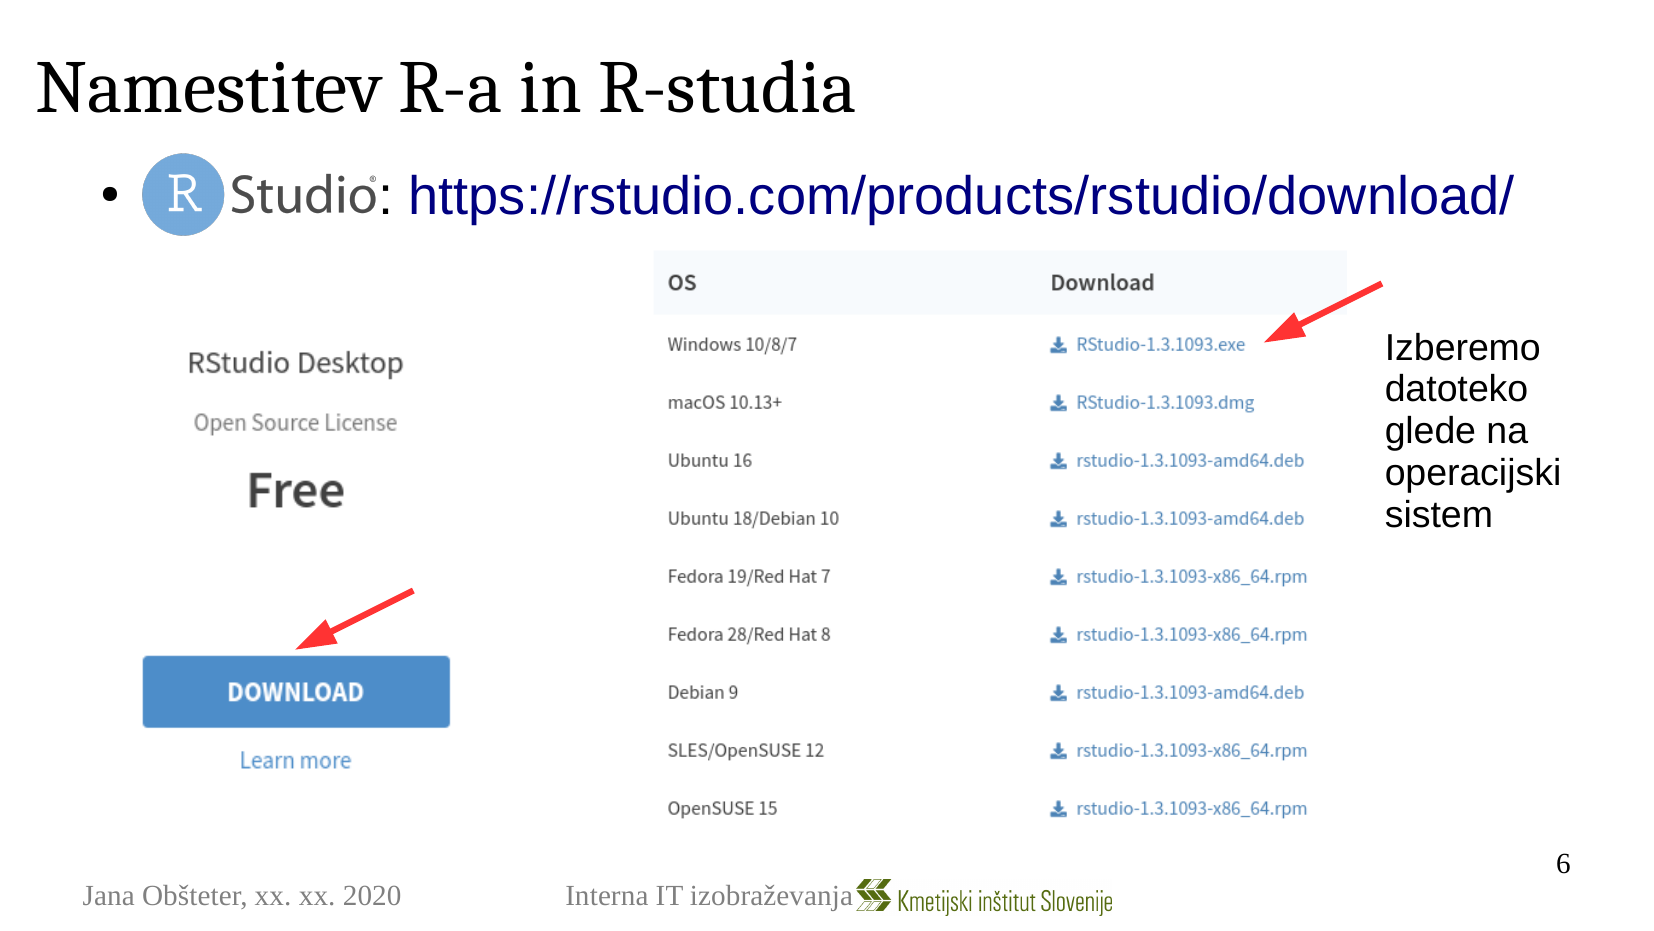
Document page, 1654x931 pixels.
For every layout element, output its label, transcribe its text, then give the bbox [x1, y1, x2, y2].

picture [141, 153, 377, 236]
picture [82, 295, 480, 800]
list : https://rstudio.com/products/rstudio/download/ [82, 165, 1571, 758]
title Namestitev R-a in R-studia [35, 21, 1524, 154]
picture [856, 879, 1112, 916]
picture [643, 247, 1347, 839]
text_box Izberemo datoteko glede na operacijski sistem [1370, 318, 1654, 544]
